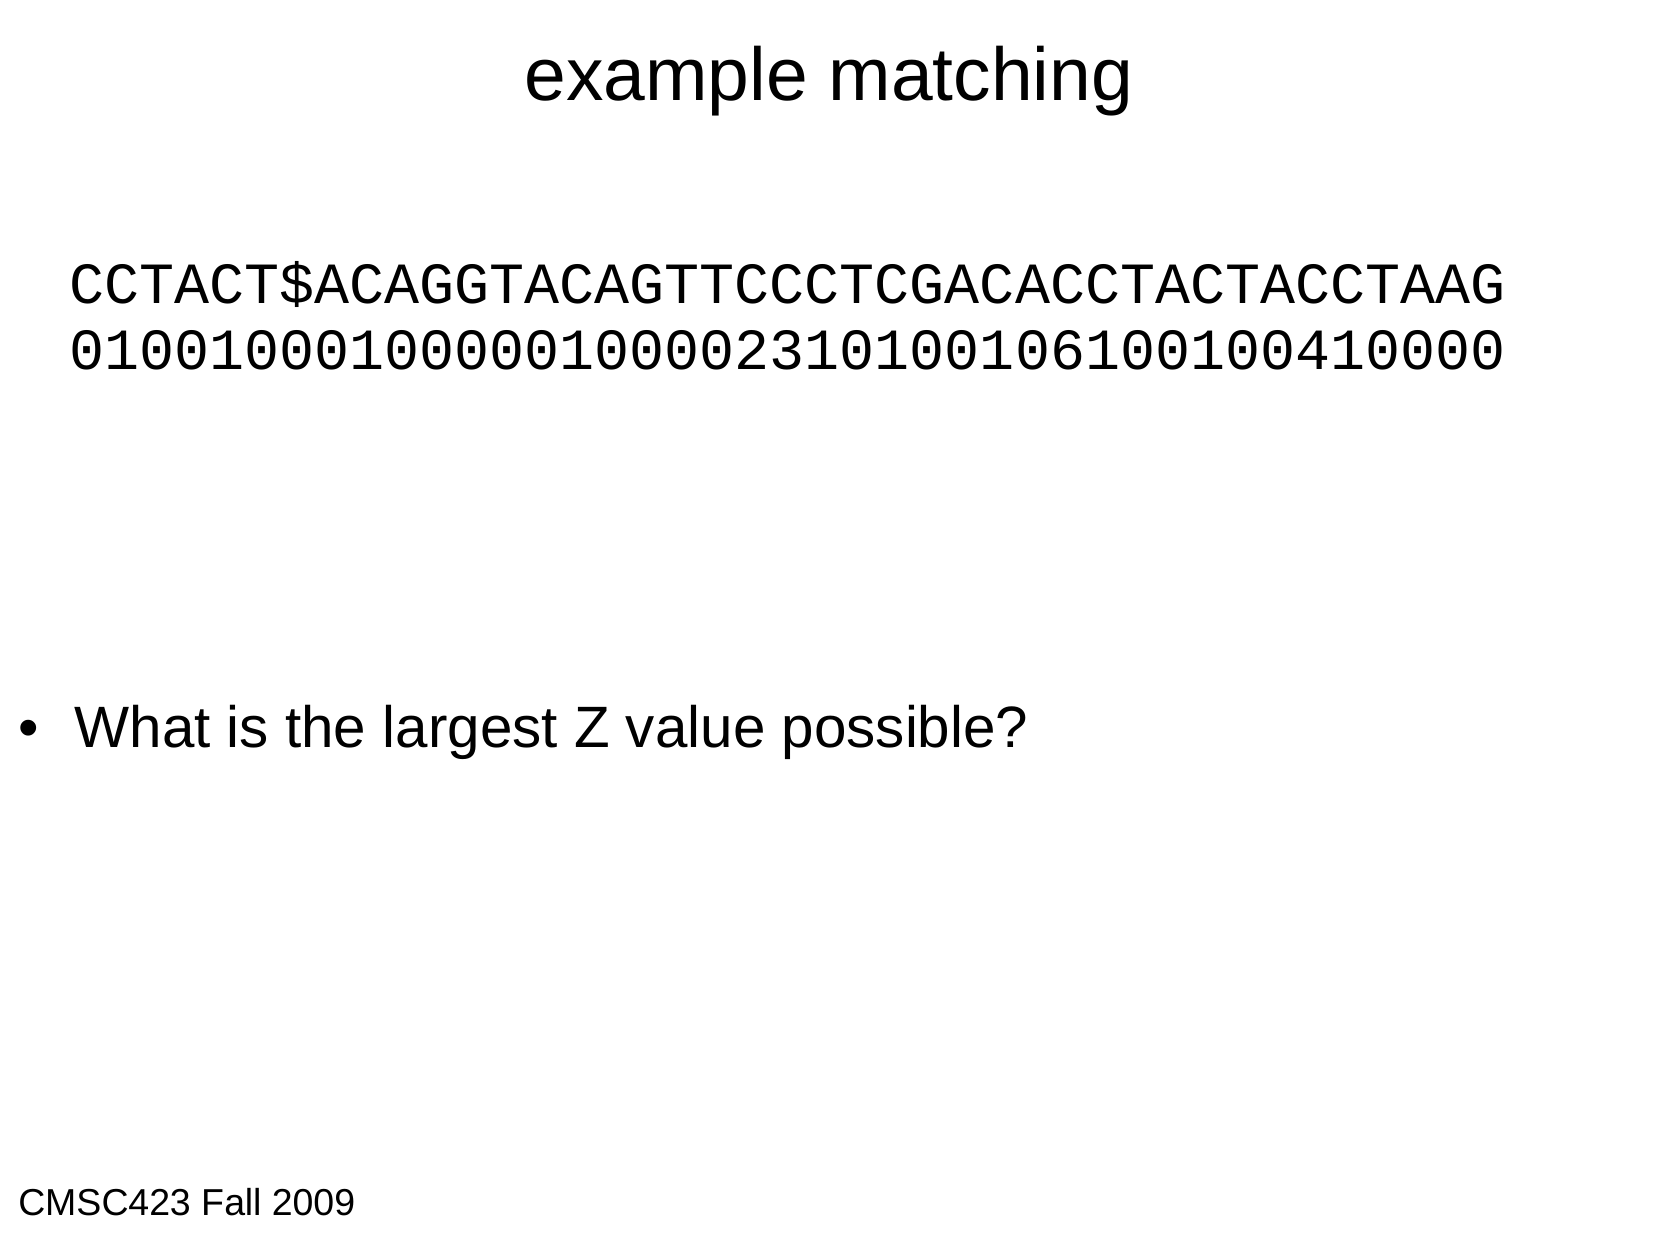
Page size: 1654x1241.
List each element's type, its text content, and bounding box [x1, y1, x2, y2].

text_box CCTACT$ACAGGTACAGTTCCCTCGACACCTACTACCTAAG 01001000100000100002310100106100100410000 [55, 247, 1520, 396]
list What is the largest Z value possible? [18, 137, 1637, 1182]
title example matching [21, 24, 1637, 126]
